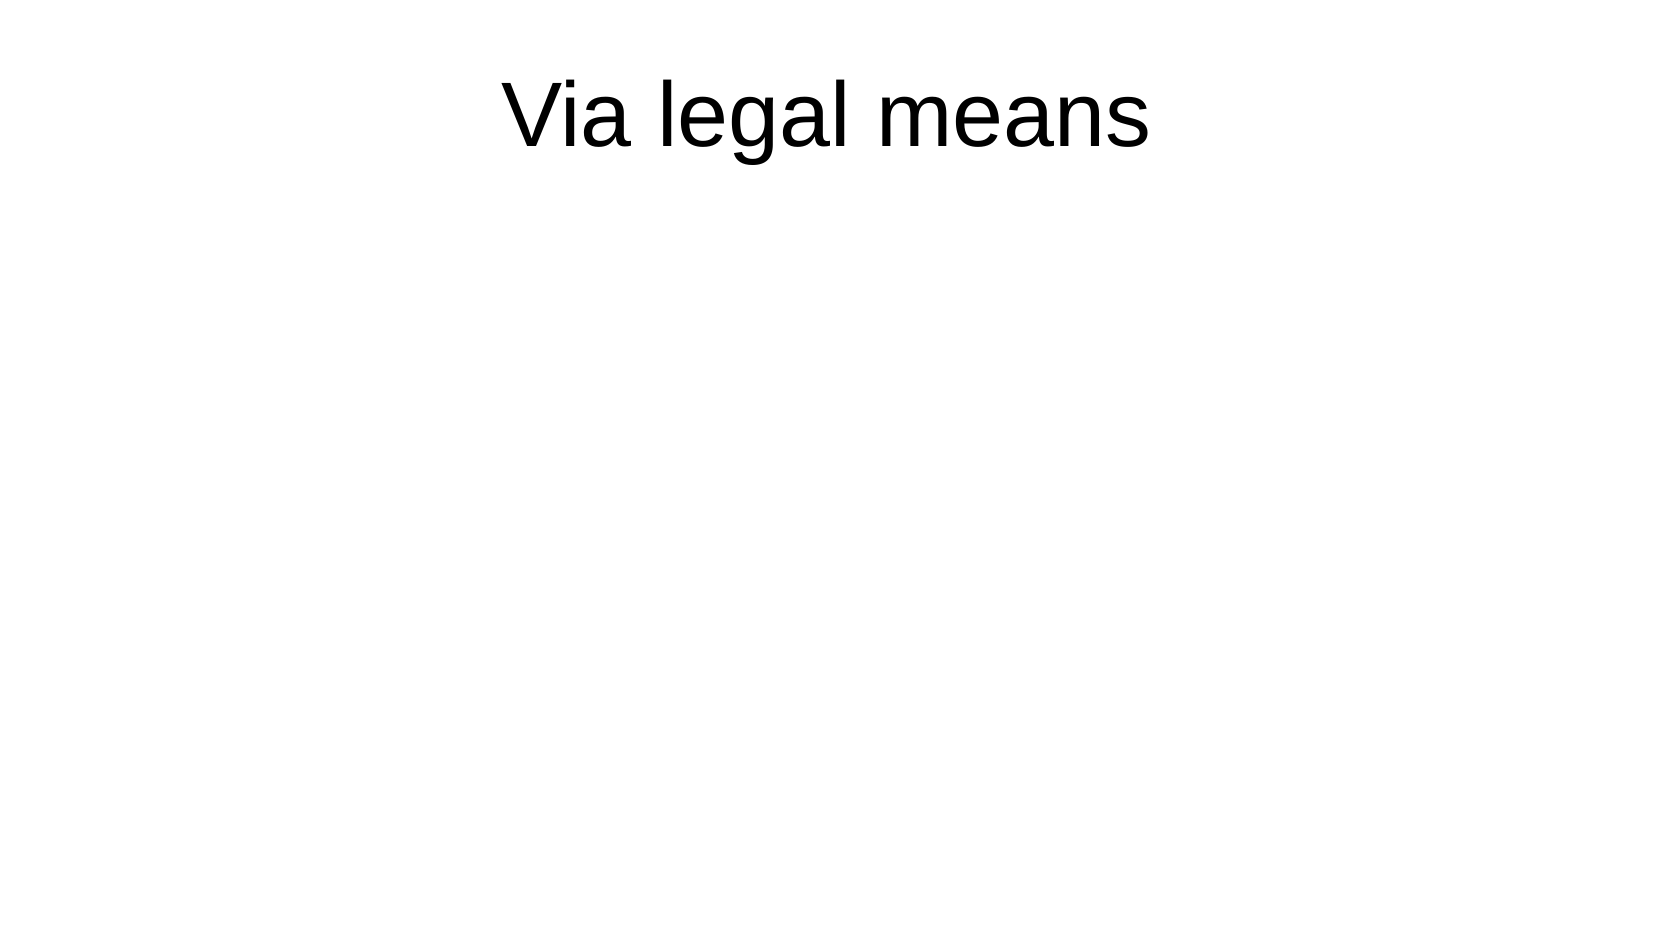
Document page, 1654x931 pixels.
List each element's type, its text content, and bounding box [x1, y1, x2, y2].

title Via legal means [82, 37, 1571, 193]
